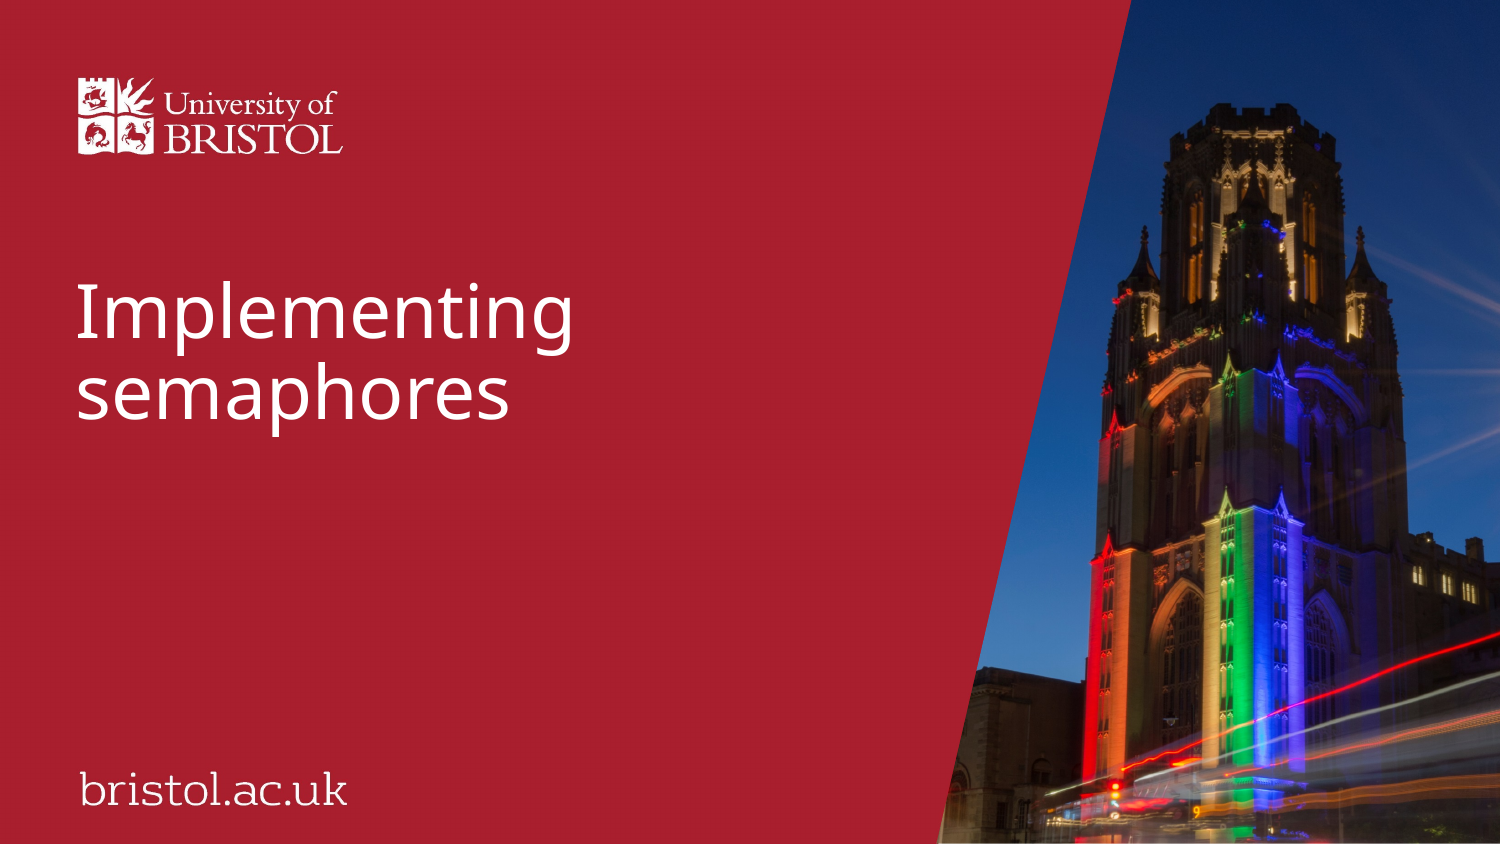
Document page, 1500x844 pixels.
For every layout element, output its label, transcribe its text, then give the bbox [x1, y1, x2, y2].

title Implementing semaphores [60, 262, 924, 443]
